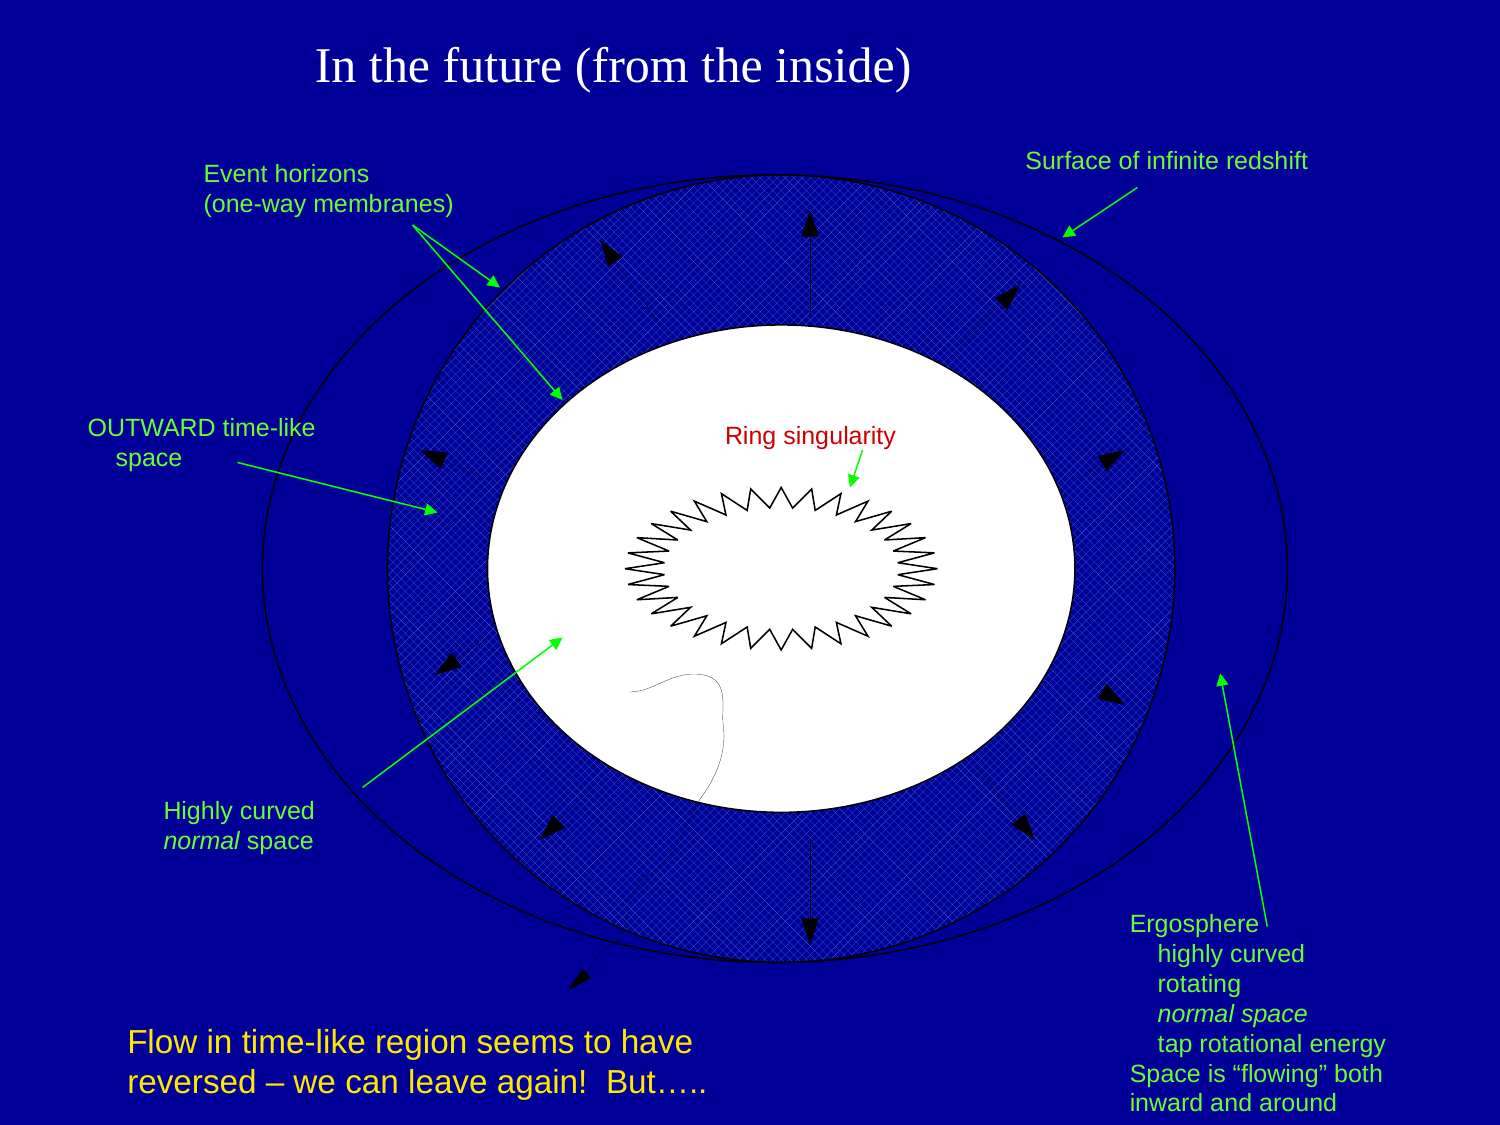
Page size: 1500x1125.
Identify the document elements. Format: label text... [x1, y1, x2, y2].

text_box In the future (from the inside) [299, 24, 1300, 100]
text_box Highly curved normal space [148, 787, 352, 863]
text_box OUTWARD time-like space [72, 403, 323, 479]
text_box [387, 174, 1175, 963]
text_box Ergosphere highly curved rotating normal space tap rotational energy Space is “flowing” both inward and around [1114, 899, 1441, 1065]
text_box Flow in time-like region seems to have reversed – we can leave again! But….. [112, 1012, 750, 1068]
text_box Event horizons (one-way membranes) [188, 149, 502, 225]
text_box Ring singularity [710, 412, 935, 458]
text_box Surface of infinite redshift [1010, 137, 1365, 183]
